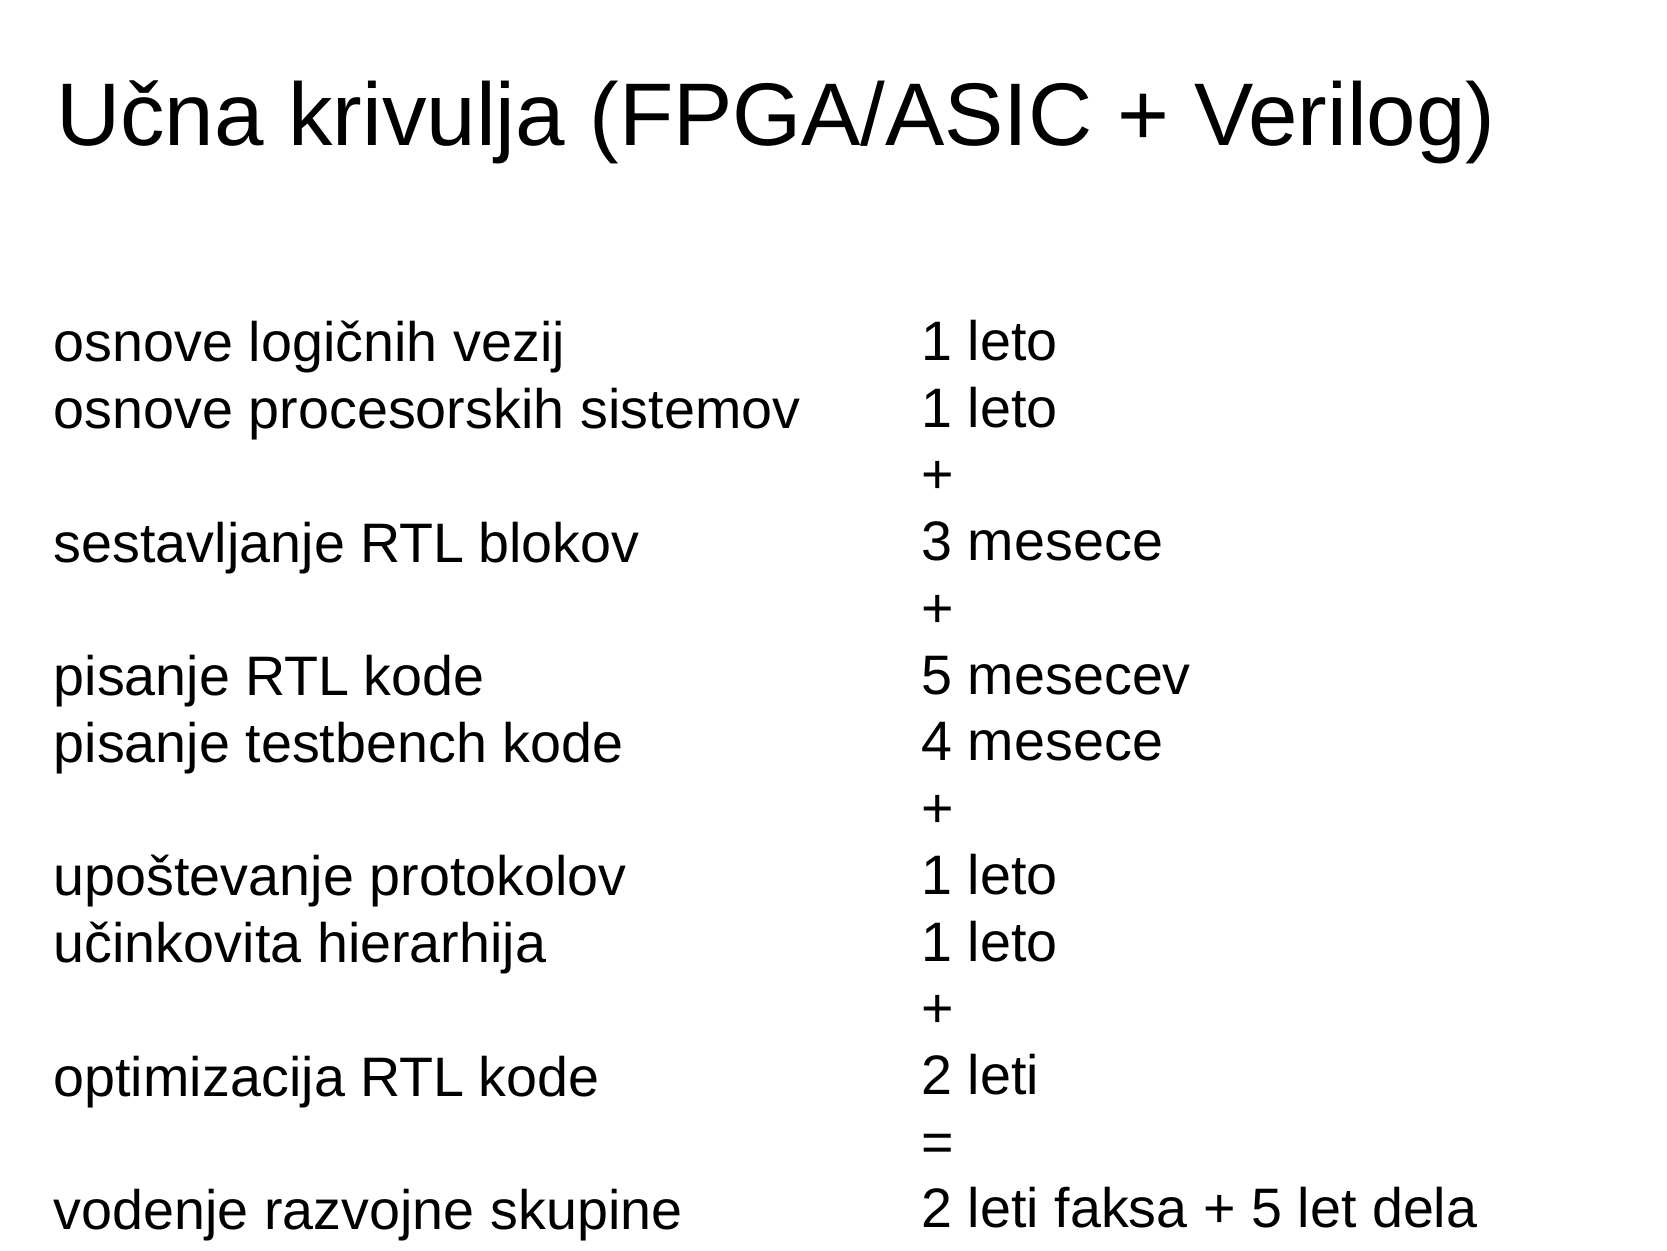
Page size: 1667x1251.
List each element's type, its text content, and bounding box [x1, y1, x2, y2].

title Učna krivulja (FPGA/ASIC + Verilog) [50, 50, 1630, 213]
list osnove logičnih vezij osnove procesorskih sistemov sestavljanje RTL blokov pisanje RTL kode pisanje testbench kode upoštevanje protokolov učinkovita hierarhija optimizacija RTL kode vodenje razvojne skupine [47, 300, 830, 1250]
list 1 leto 1 leto + 3 mesece + 5 mesecev 4 mesece + 1 leto 1 leto + 2 leti = 2 leti faksa + 5 let dela [915, 298, 1626, 1209]
